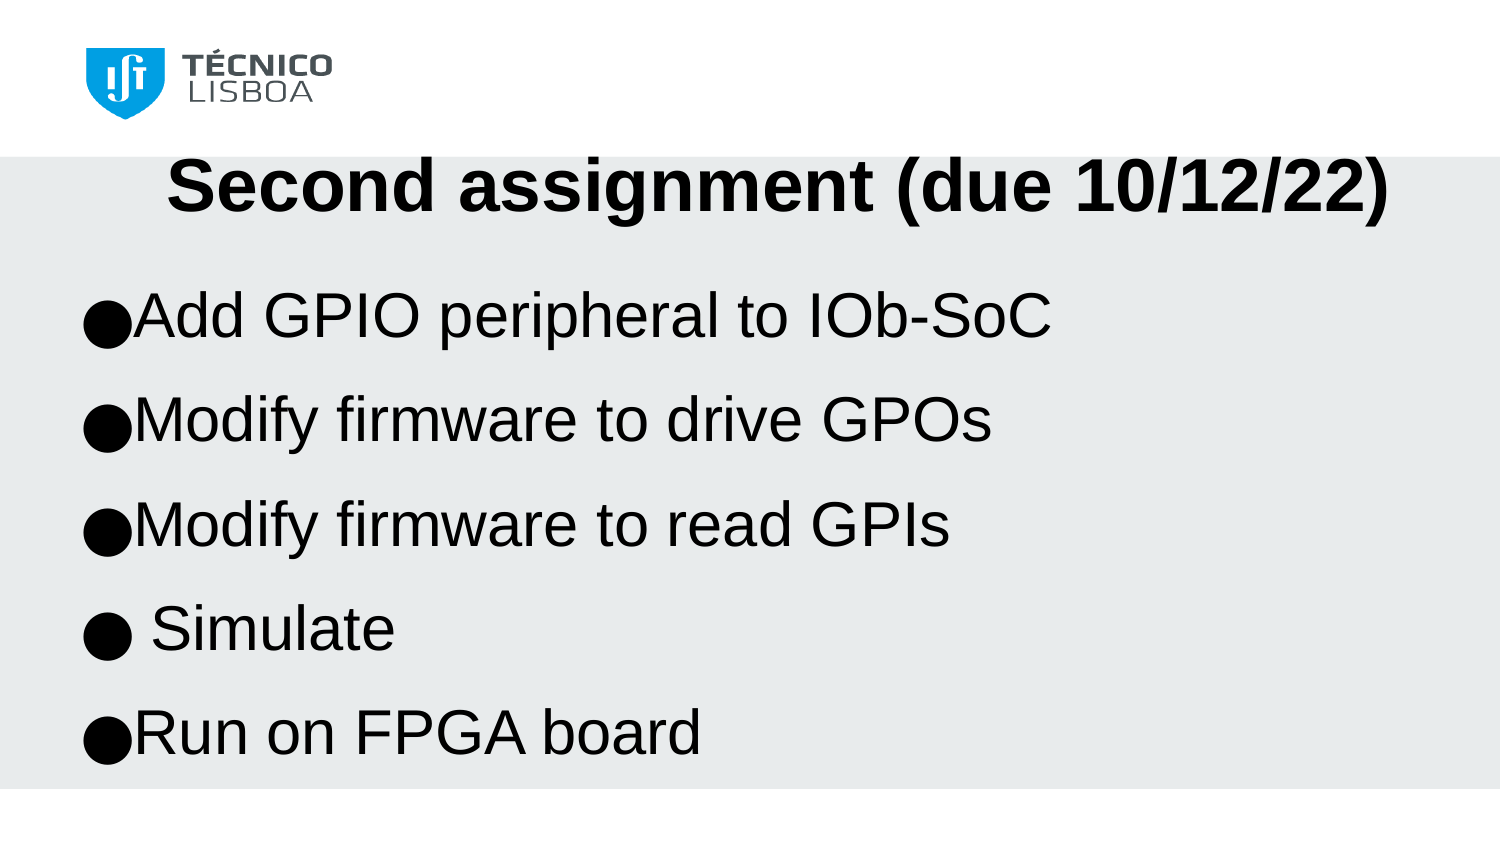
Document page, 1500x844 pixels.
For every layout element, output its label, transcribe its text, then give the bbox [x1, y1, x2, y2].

text_box Second assignment (due 10/12/22) [151, 128, 1408, 236]
text_box Add GPIO peripheral to IOb-SoC Modify firmware to drive GPOs Modify firmware to read GPIs Simulate Run on FPGA board [63, 274, 1477, 771]
picture [0, 0, 1500, 844]
